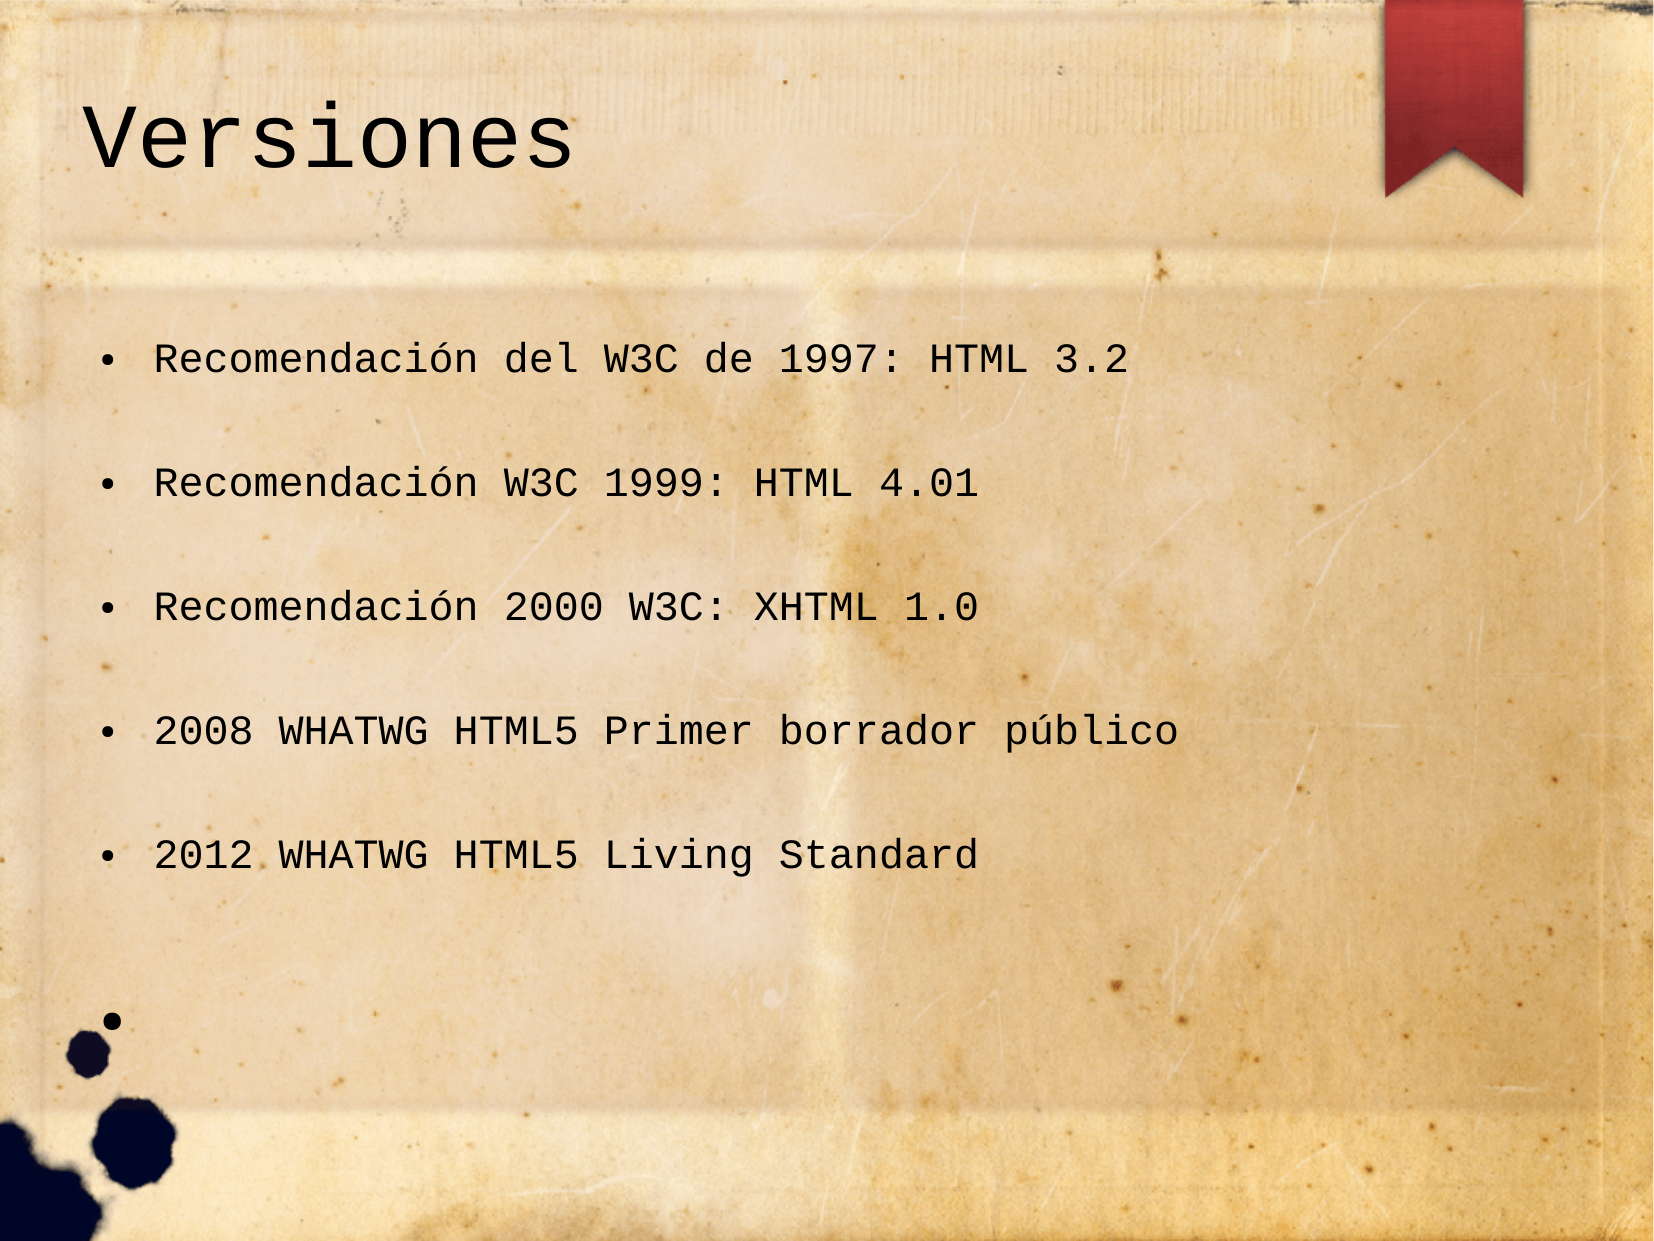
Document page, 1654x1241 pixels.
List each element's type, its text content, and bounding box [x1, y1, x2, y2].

title Versiones [82, 49, 1347, 237]
list Recomendación del W3C de 1997: HTML 3.2 Recomendación W3C 1999: HTML 4.01 Recomendación 2000 W3C: XHTML 1.0 2008 WHATWG HTML5 Primer borrador público 2012 WHATWG HTML5 Living Standard [82, 290, 1538, 1010]
picture [0, 0, 1654, 1241]
